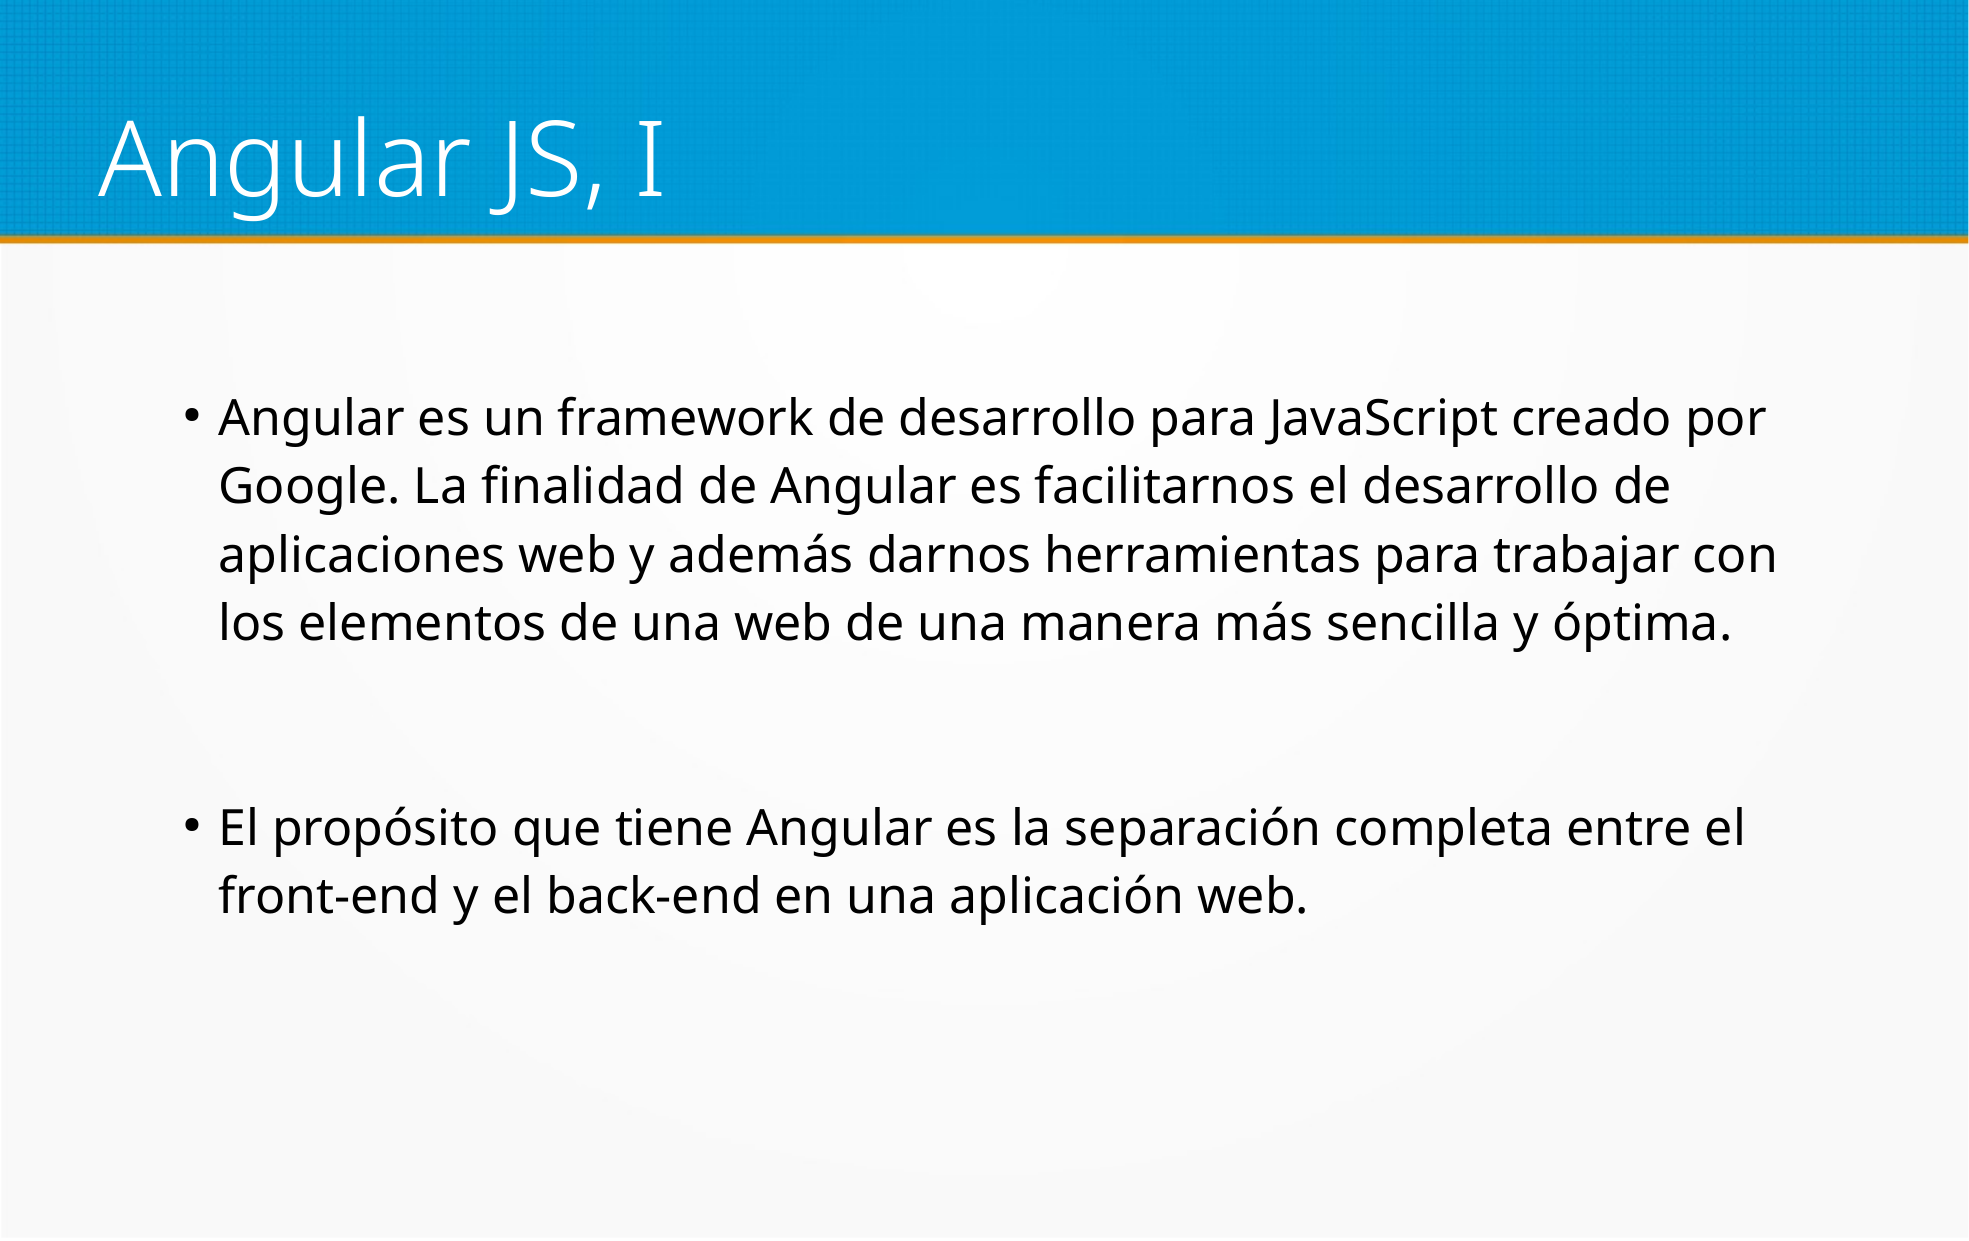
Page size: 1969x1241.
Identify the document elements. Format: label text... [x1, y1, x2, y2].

title Angular JS, I [98, 19, 1870, 227]
picture [0, 233, 1969, 1241]
text_box Angular es un framework de desarrollo para JavaScript creado por Google. La finalidad de Angular es facilitarnos el desarrollo de aplicaciones web y además darnos herramientas para trabajar con los elementos de una web de una manera más sencilla y óptima. El propósito que tiene Angular es la separación completa entre el front-end y el back-end en una aplicación web. [177, 401, 1831, 1103]
